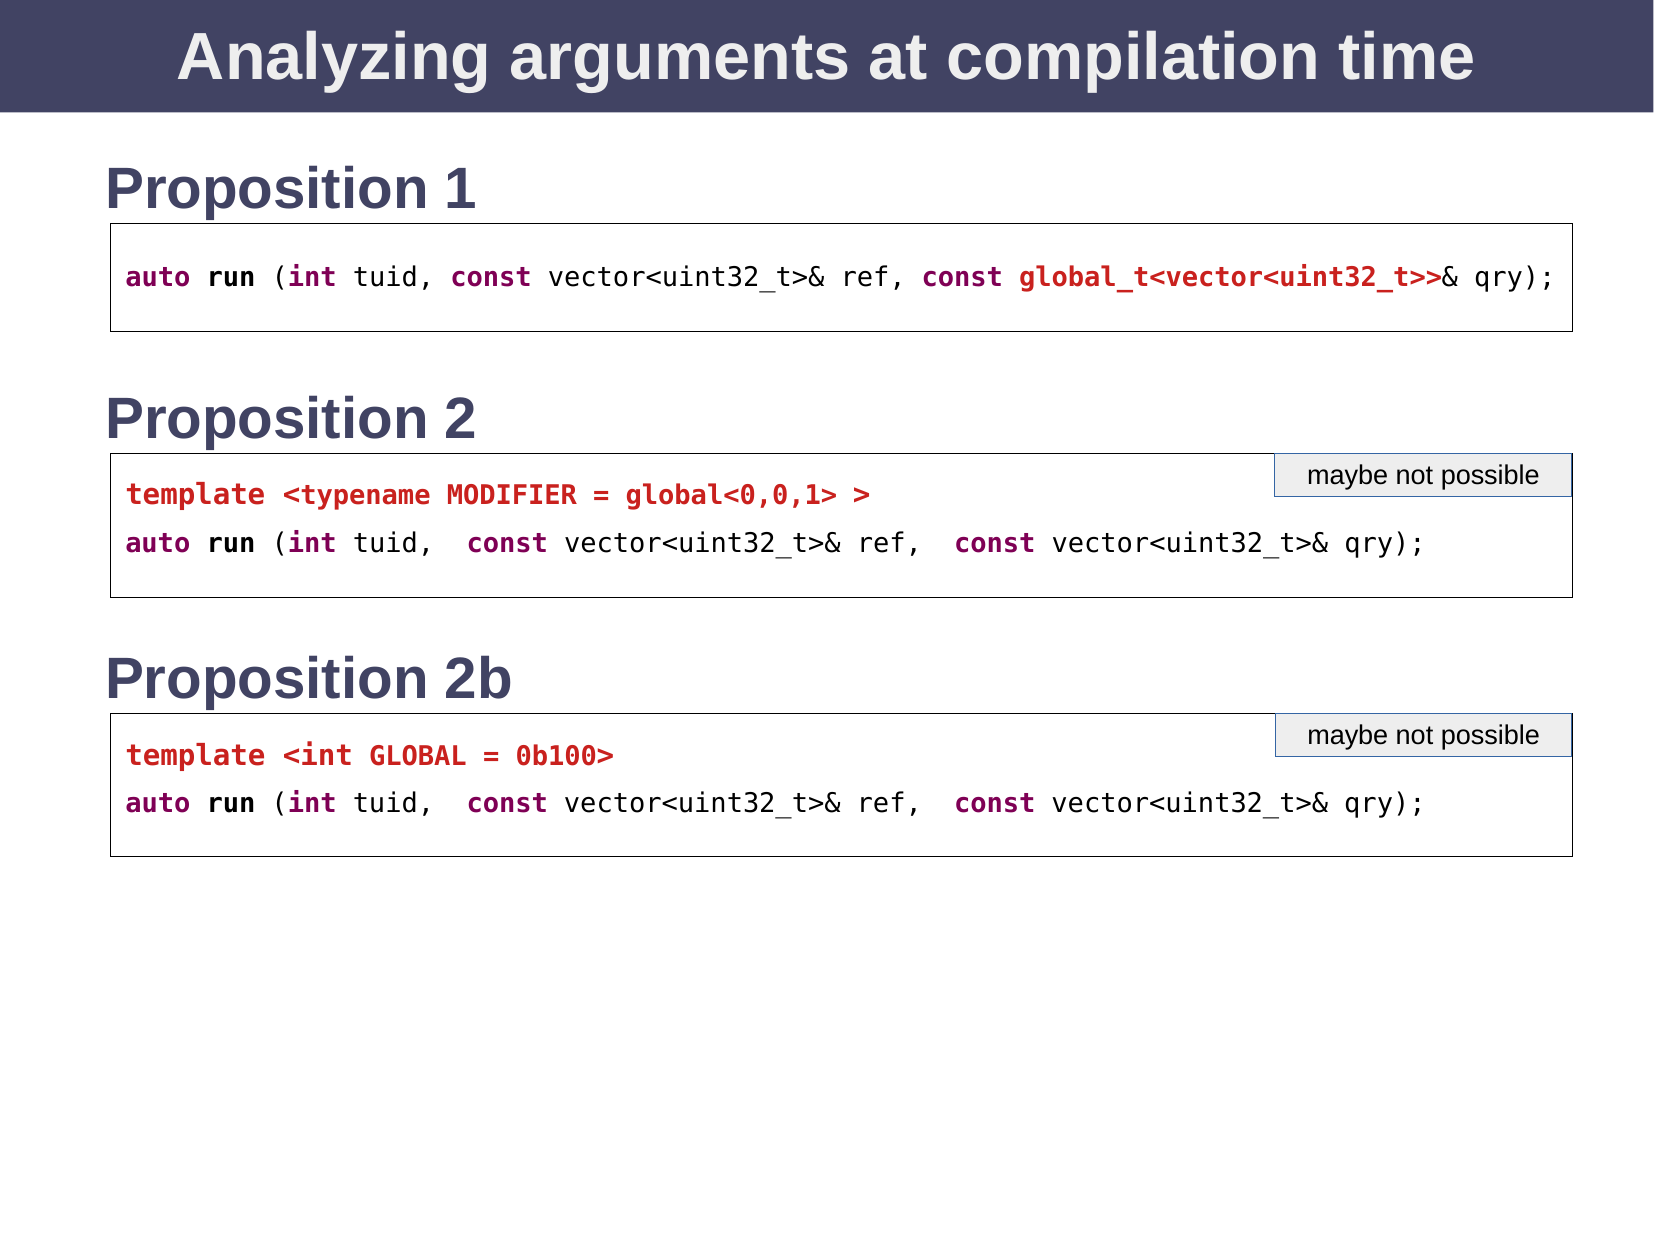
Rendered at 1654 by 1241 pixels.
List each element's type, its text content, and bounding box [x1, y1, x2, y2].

text_box Proposition 2b [90, 638, 1576, 730]
text_box template <int GLOBAL = 0b100> auto run (int tuid, const vector<uint32_t>& ref, const vector<uint32_t>& qry); [110, 730, 1573, 857]
text_box auto run (int tuid, const vector<uint32_t>& ref, const global_t<vector<uint32_t>>& qry); [110, 239, 1573, 332]
text_box Proposition 1 [90, 147, 1576, 239]
text_box maybe not possible [1274, 453, 1572, 497]
text_box Proposition 2 [90, 378, 1576, 470]
text_box Analyzing arguments at compilation time [0, 0, 1654, 113]
text_box template <typename MODIFIER = global<0,0,1> > auto run (int tuid, const vector<uint32_t>& ref, const vector<uint32_t>& qry); [110, 470, 1573, 598]
text_box maybe not possible [1275, 713, 1572, 757]
